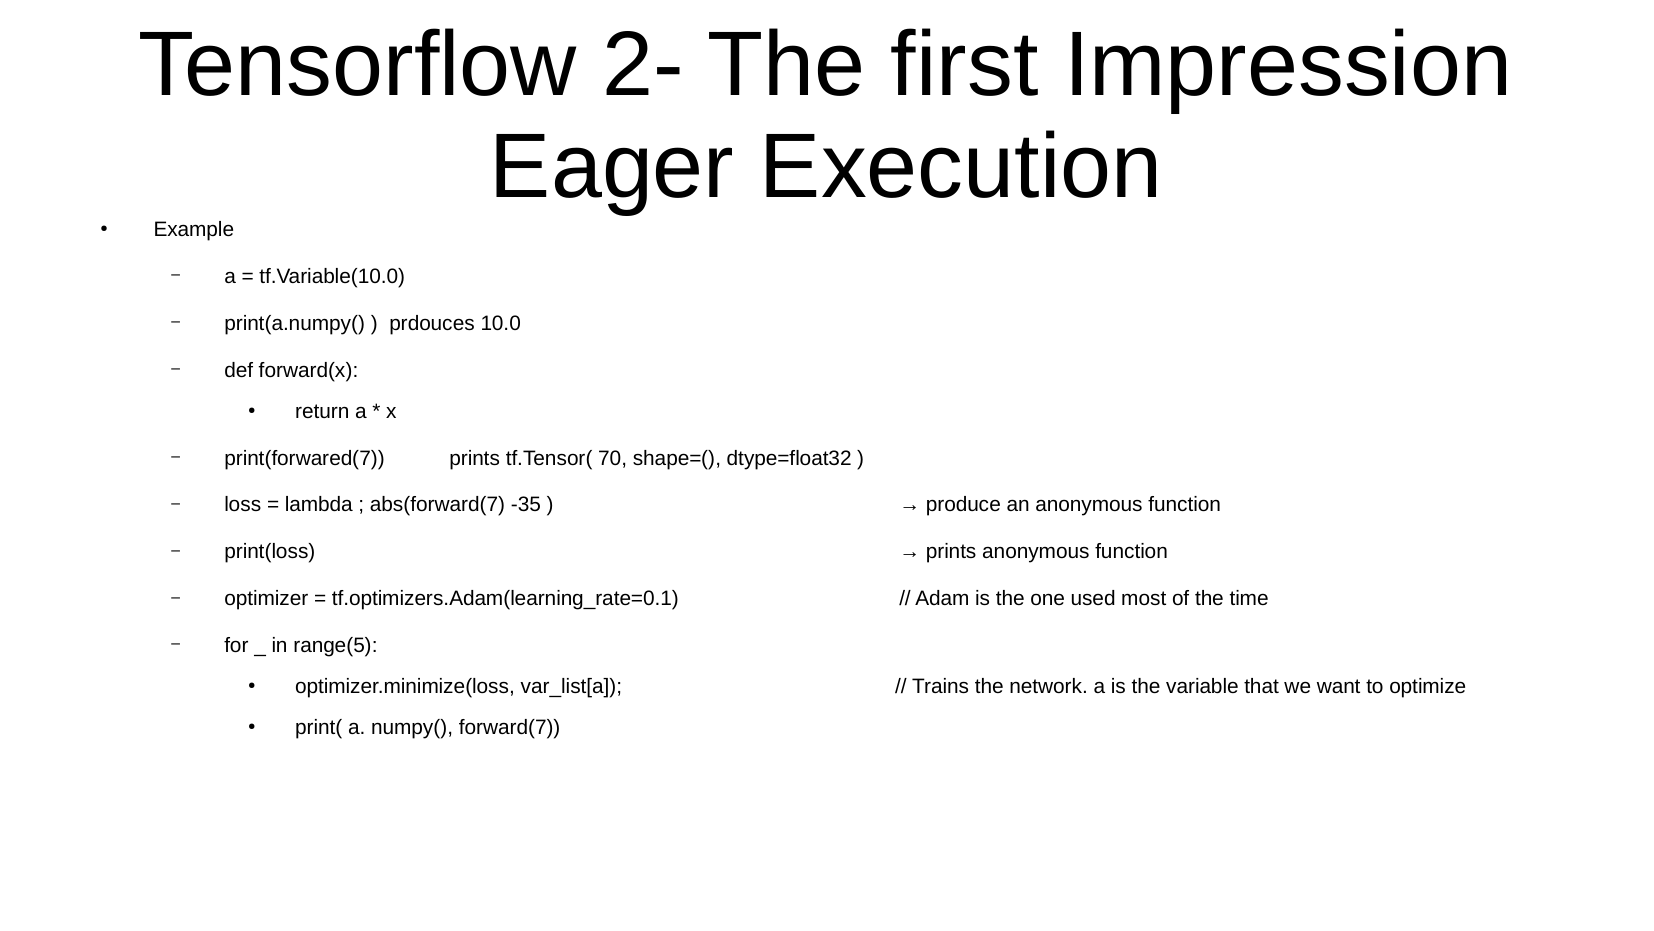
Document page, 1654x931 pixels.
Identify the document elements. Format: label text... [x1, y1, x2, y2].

title Tensorflow 2- The first Impression Eager Execution [82, 12, 1571, 217]
list Example a = tf.Variable(10.0) print(a.numpy() ) prdouces 10.0 def forward(x): return a * x print(forwared(7)) prints tf.Tensor( 70, shape=(), dtype=float32 ) loss = lambda ; abs(forward(7) -35 ) → produce an anonymous function print(loss) → prints anonymous function optimizer = tf.optimizers.Adam(learning_rate=0.1) // Adam is the one used most of the time for _ in range(5): optimizer.minimize(loss, var_list[a]); // Trains the network. a is the variable that we want to optimize print( a. numpy(), forward(7)) [82, 217, 1621, 901]
